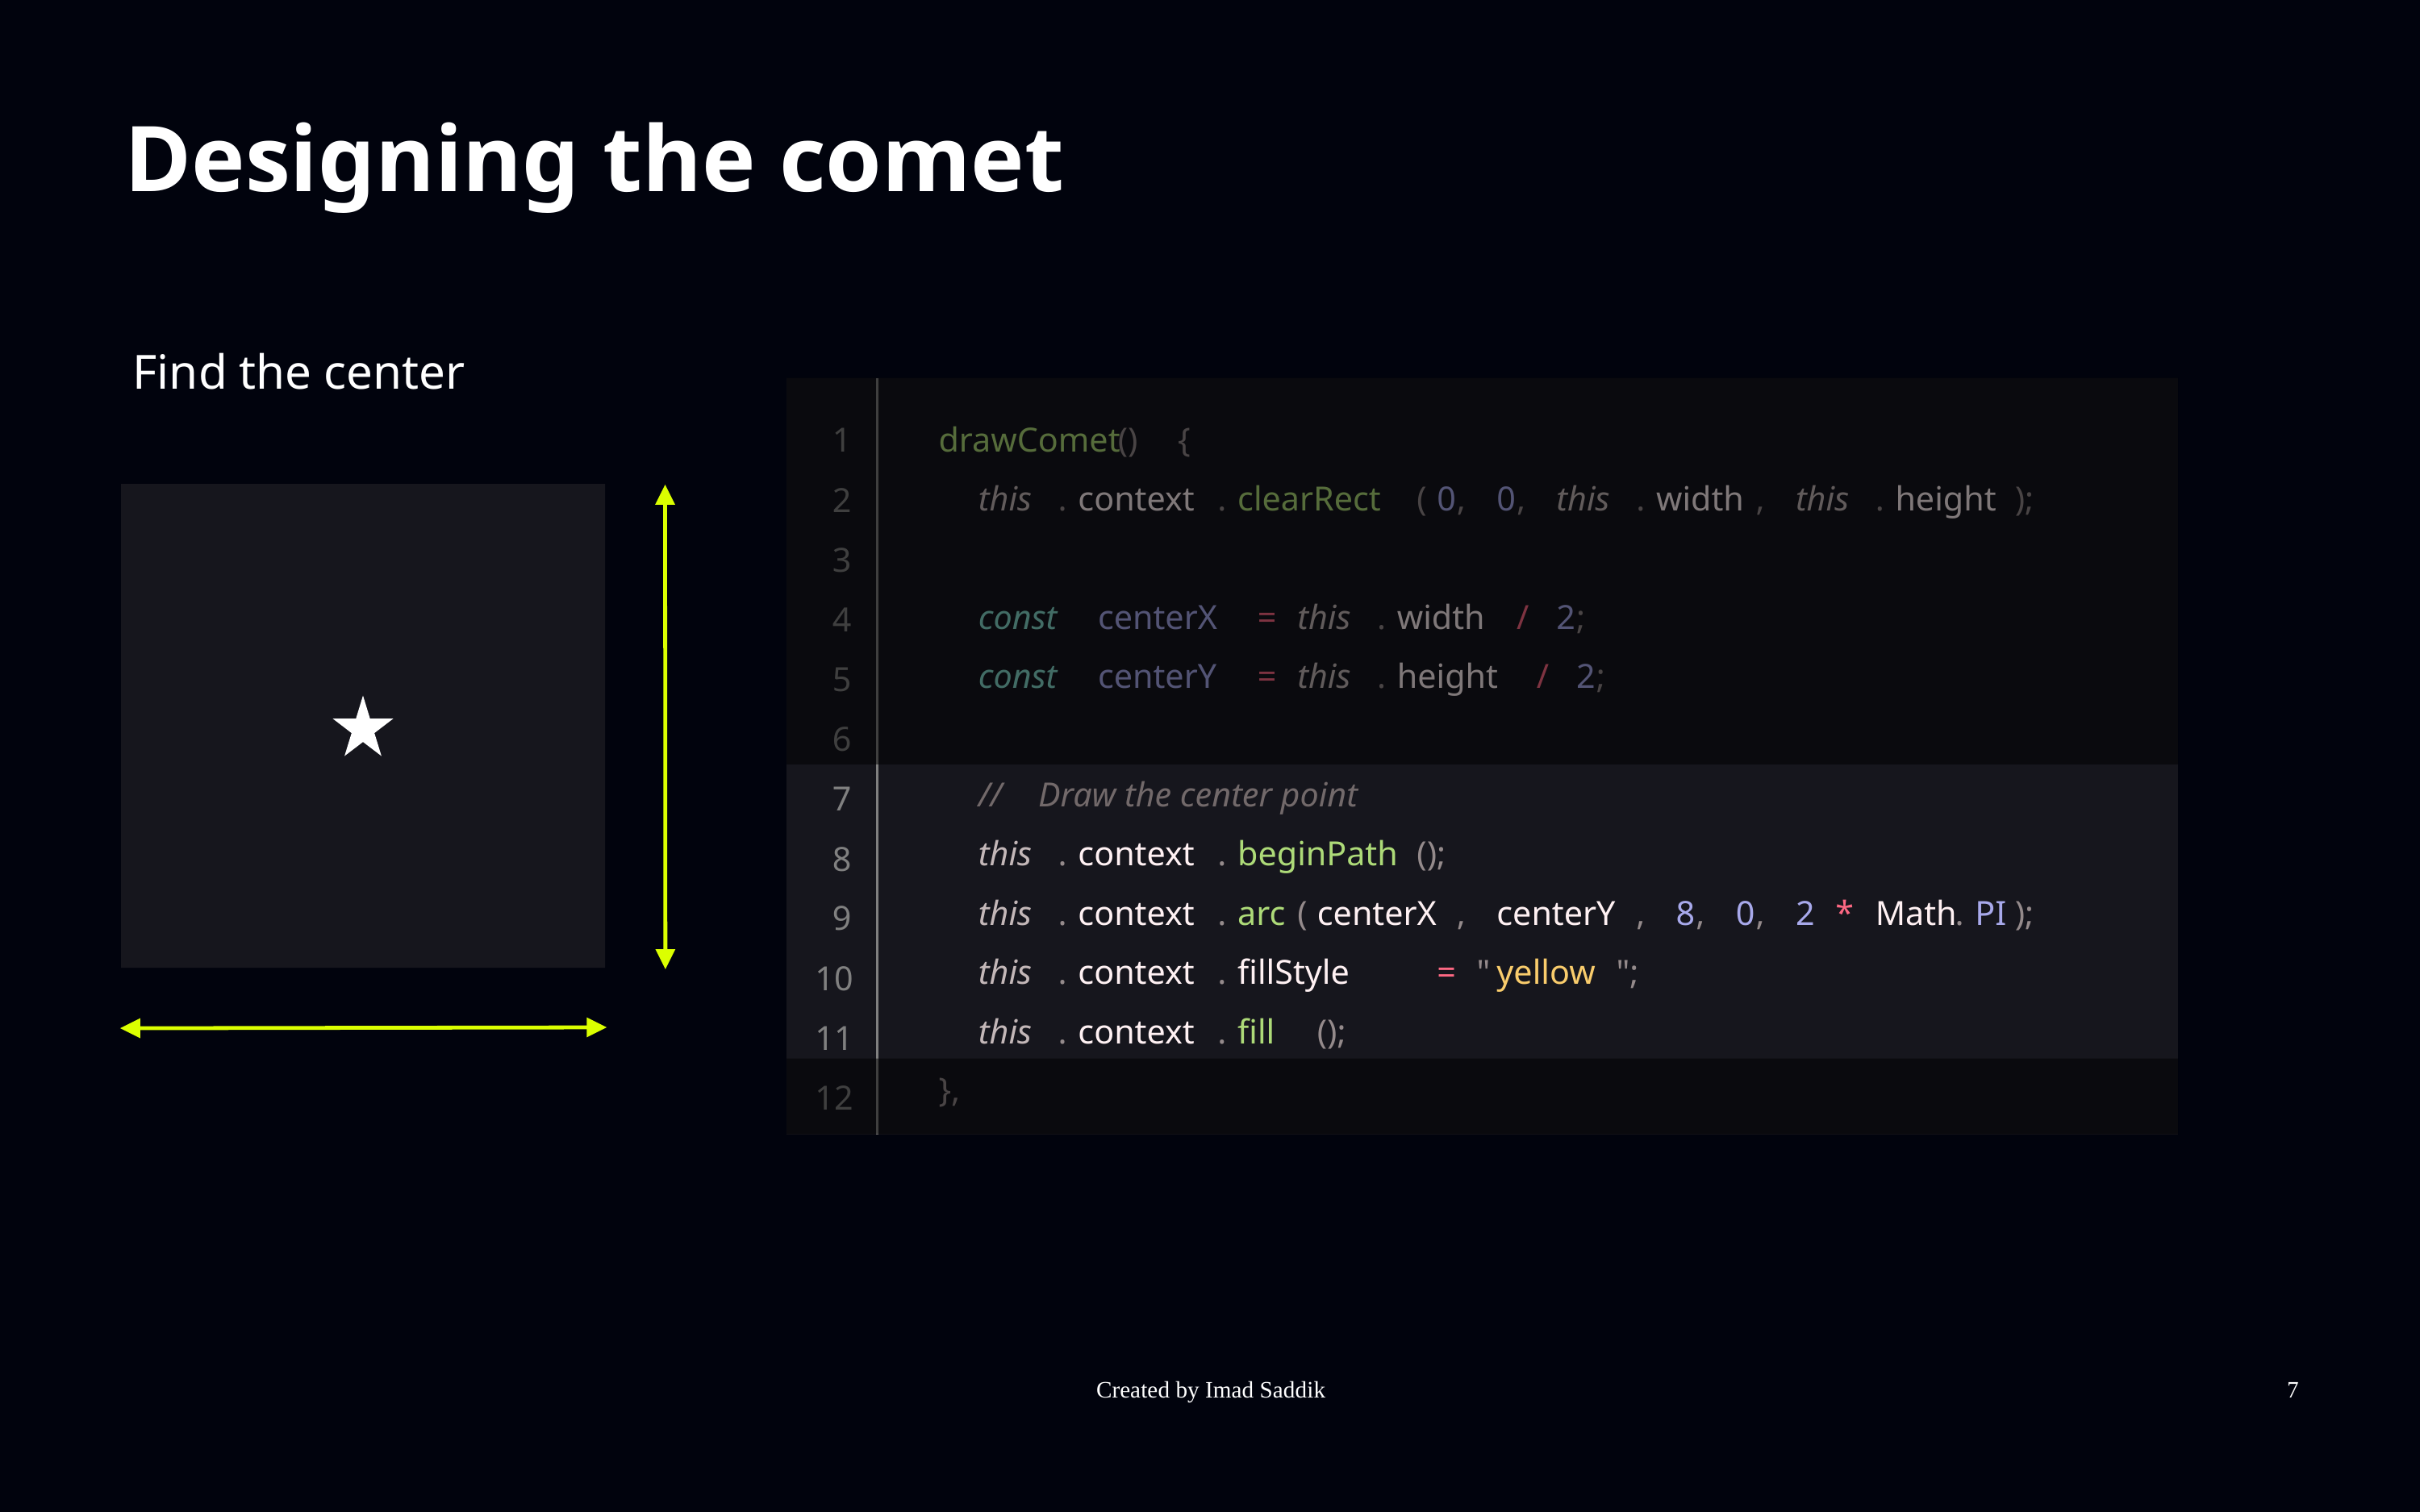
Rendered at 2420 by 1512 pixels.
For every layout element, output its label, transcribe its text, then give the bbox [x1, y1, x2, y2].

text_box Find the center [121, 301, 878, 399]
picture [786, 764, 2178, 1058]
text_box [786, 1058, 2179, 1135]
text_box Designing the comet [112, 61, 1411, 251]
picture [121, 484, 606, 968]
text_box [786, 377, 2179, 764]
text_box [302, 665, 424, 787]
